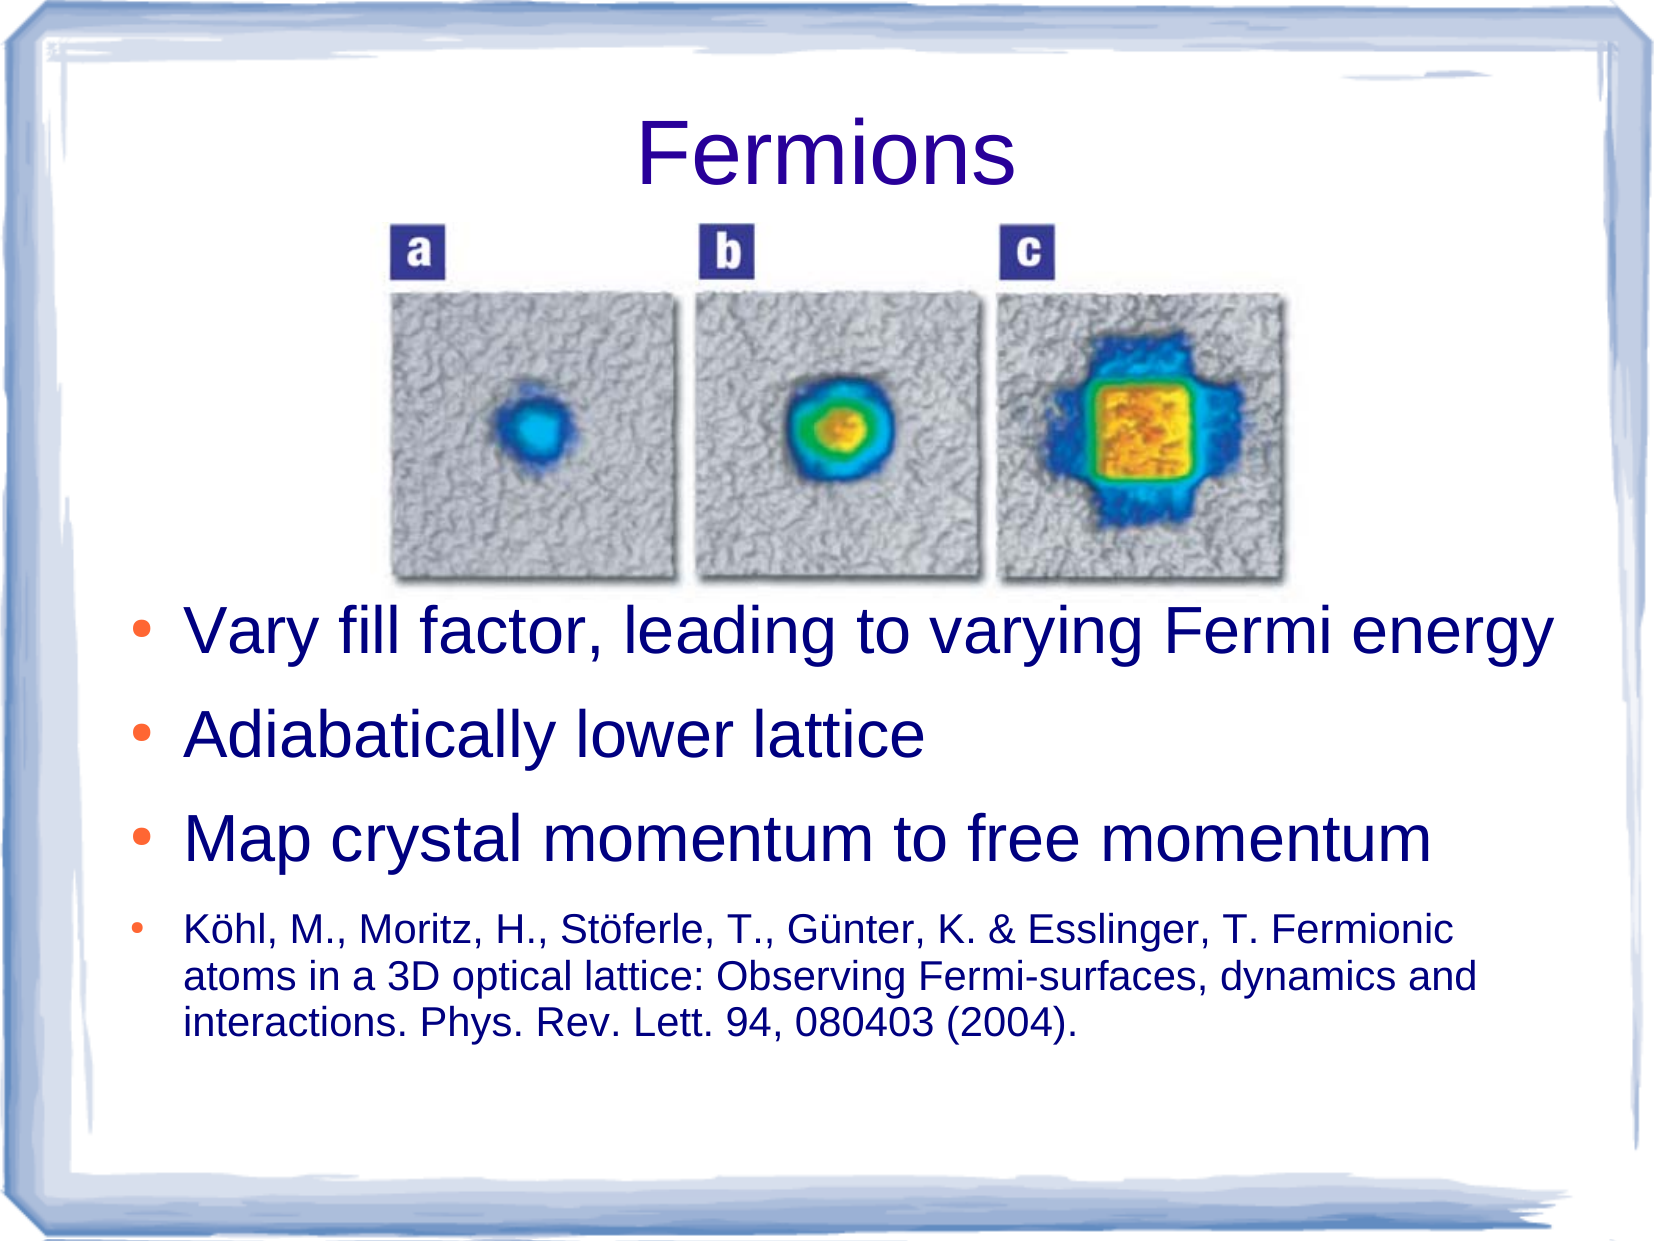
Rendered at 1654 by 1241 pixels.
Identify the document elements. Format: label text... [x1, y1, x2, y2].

picture [0, 0, 1654, 1241]
list Vary fill factor, leading to varying Fermi energy Adiabatically lower lattice Map crystal momentum to free momentum Köhl, M., Moritz, H., Stöferle, T., Günter, K. & Esslinger, T. Fermionic atoms in a 3D optical lattice: Observing Fermi-surfaces, dynamics and interactions. Phys. Rev. Lett. 94, 080403 (2004). [112, 592, 1565, 1241]
title Fermions [82, 49, 1571, 257]
